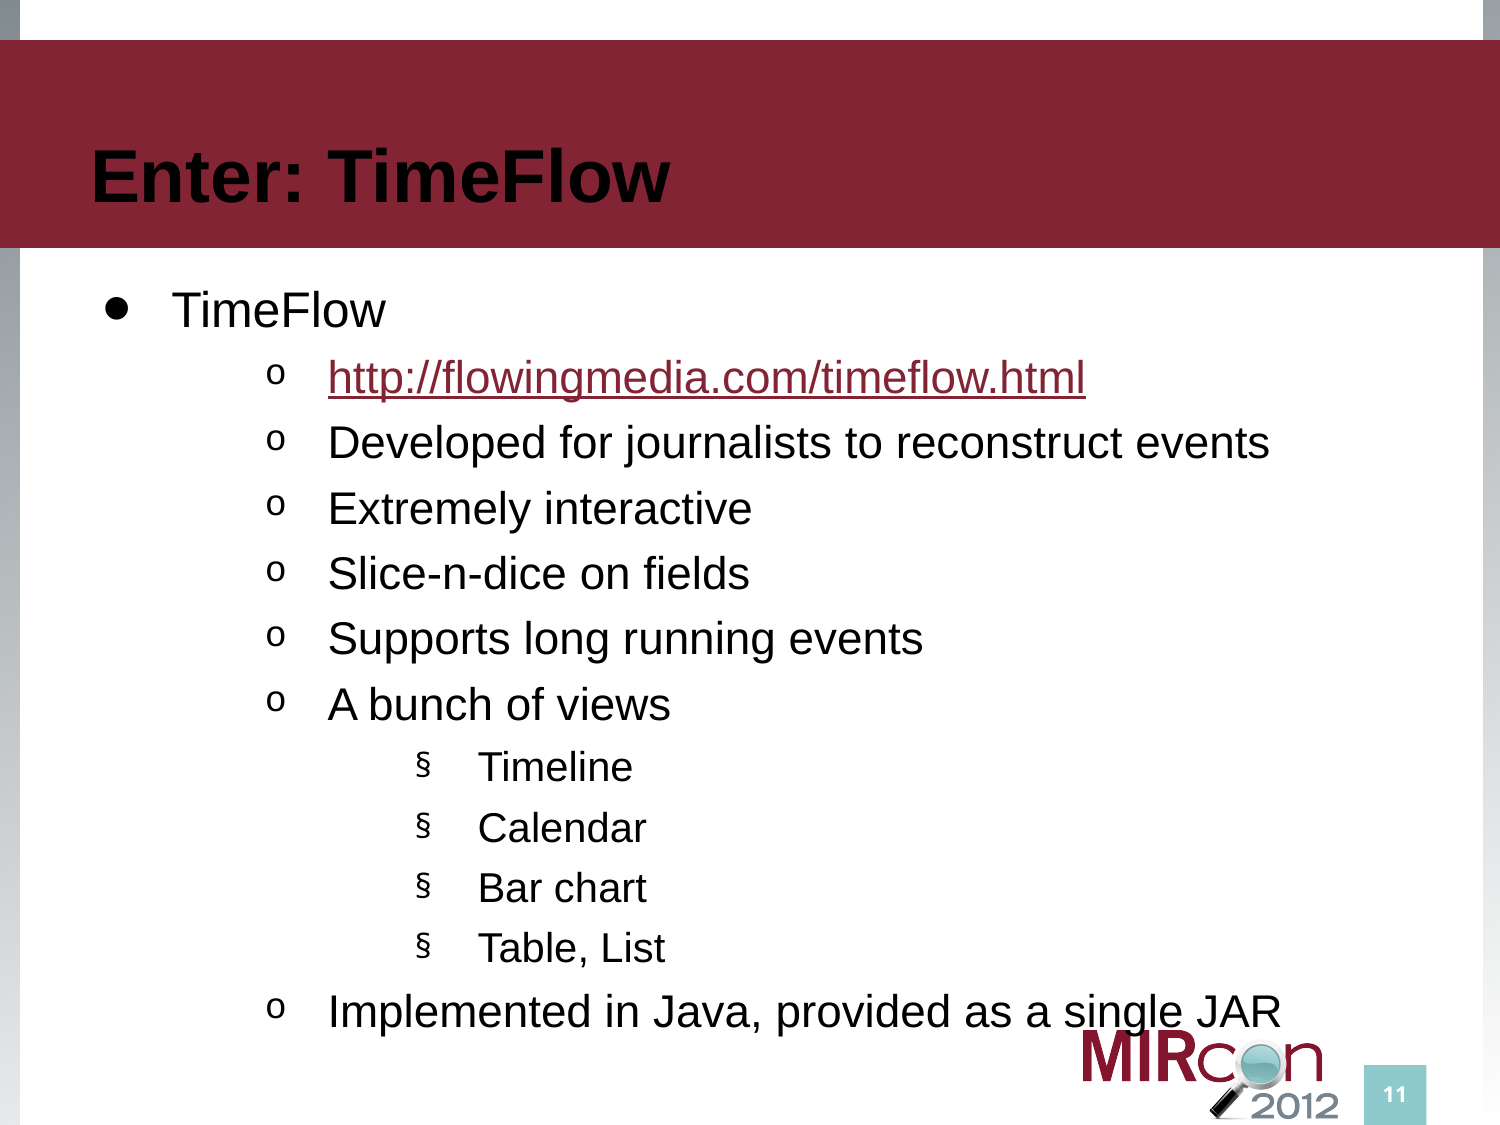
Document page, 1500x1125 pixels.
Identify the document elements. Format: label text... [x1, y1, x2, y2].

list TimeFlow http://flowingmedia.com/timeflow.html Developed for journalists to reconstruct events Extremely interactive Slice-n-dice on fields Supports long running events A bunch of views Timeline Calendar Bar chart Table, List Implemented in Java, provided as a single JAR [75, 262, 1426, 1063]
title Enter: TimeFlow [75, 45, 1426, 233]
